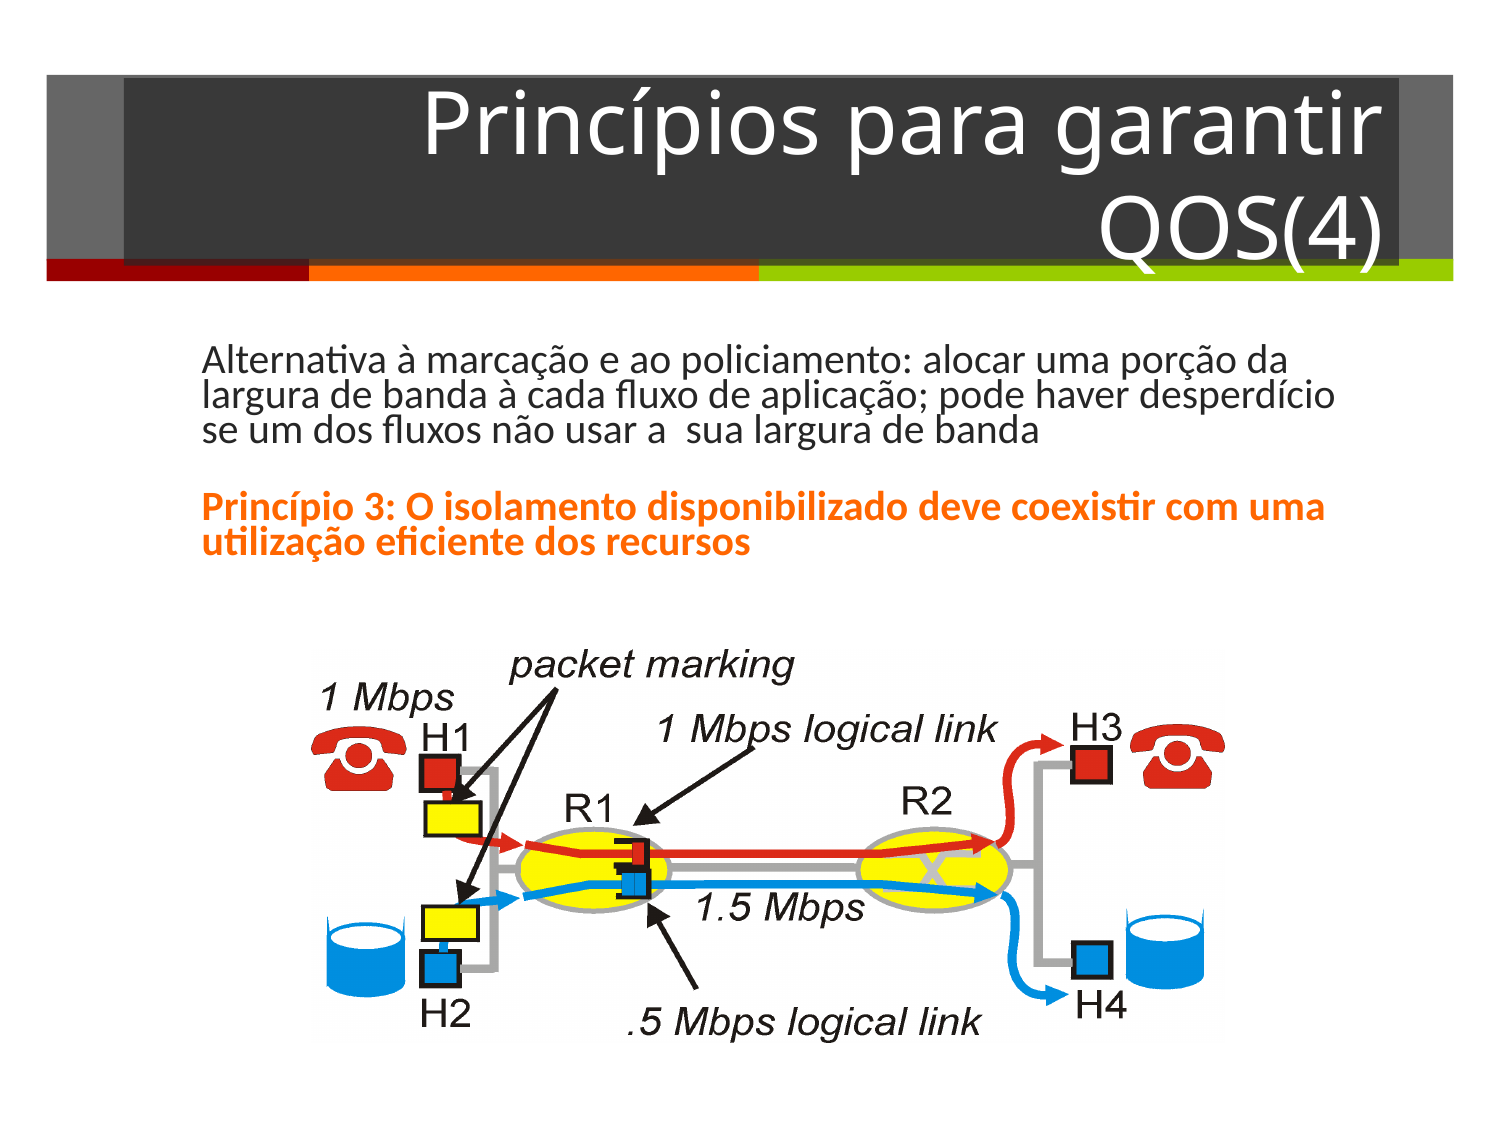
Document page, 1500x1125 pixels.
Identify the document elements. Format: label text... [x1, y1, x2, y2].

list Alternativa à marcação e ao policiamento: alocar uma porção da largura de banda à cada fluxo de aplicação; pode haver desperdício se um dos fluxos não usar a sua largura de banda Princípio 3: O isolamento disponibilizado deve coexistir com uma utilização eficiente dos recursos [112, 338, 1388, 577]
title Princípios para garantir QOS(4) [123, 78, 1399, 266]
picture [311, 649, 1225, 1043]
